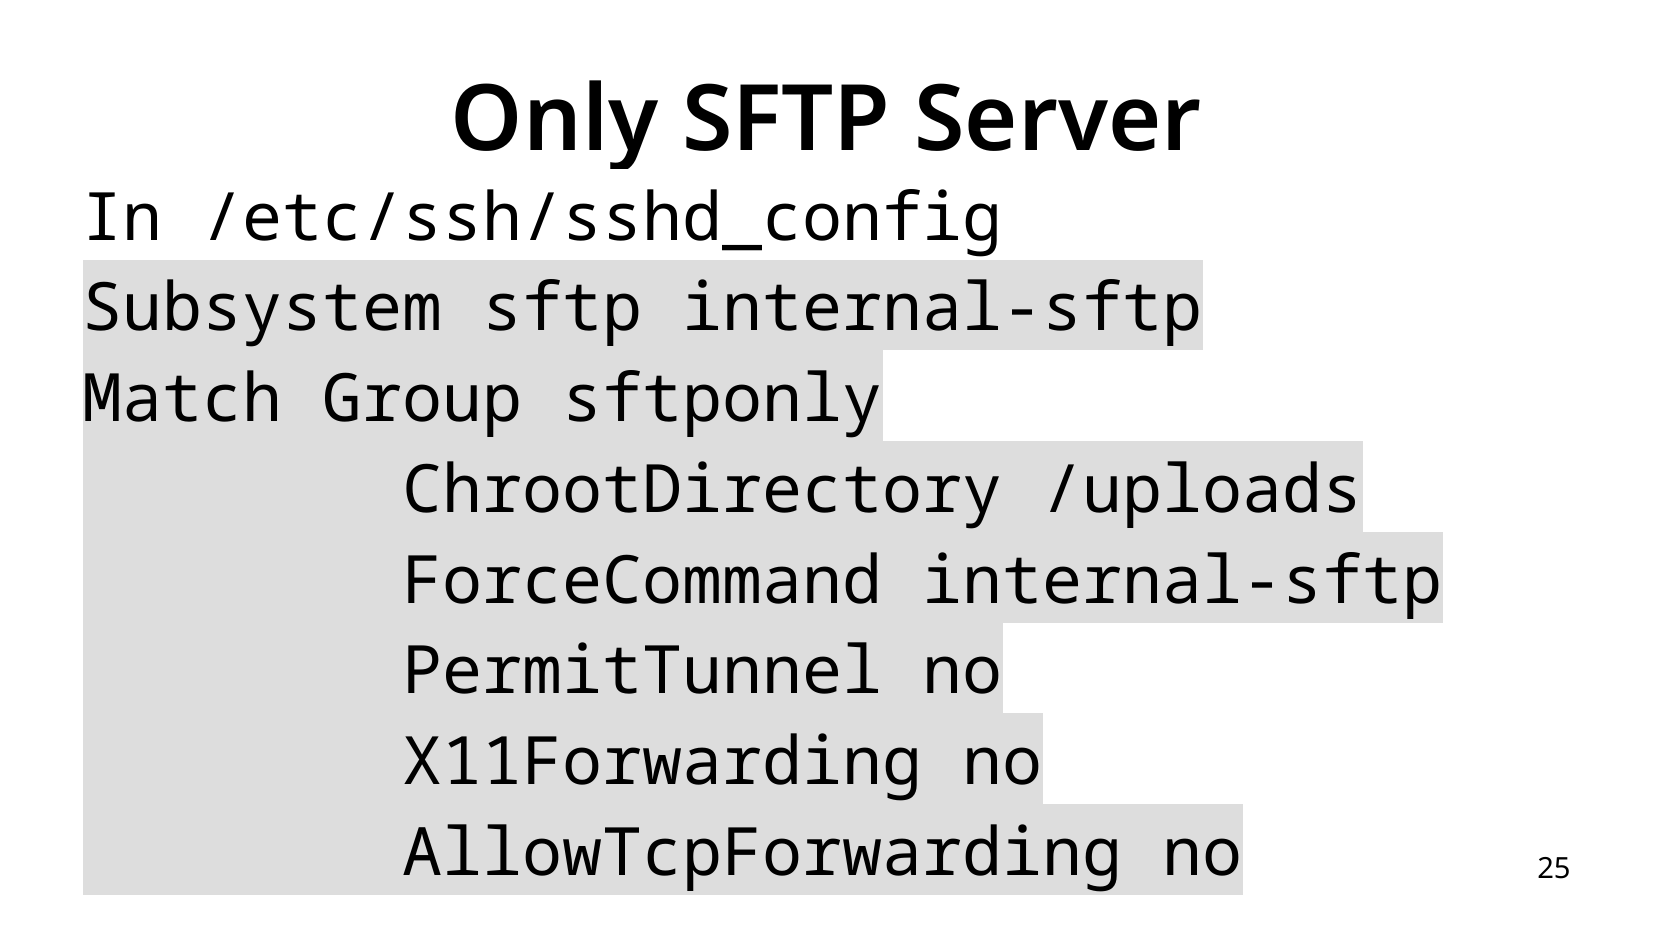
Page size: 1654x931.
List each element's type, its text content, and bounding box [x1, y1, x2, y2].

subtitle In /etc/ssh/sshd_config Subsystem sftp internal-sftp Match Group sftponly ChrootDirectory /uploads ForceCommand internal-sftp PermitTunnel no X11Forwarding no AllowTcpForwarding no [82, 168, 1571, 841]
title Only SFTP Server [82, 37, 1571, 168]
